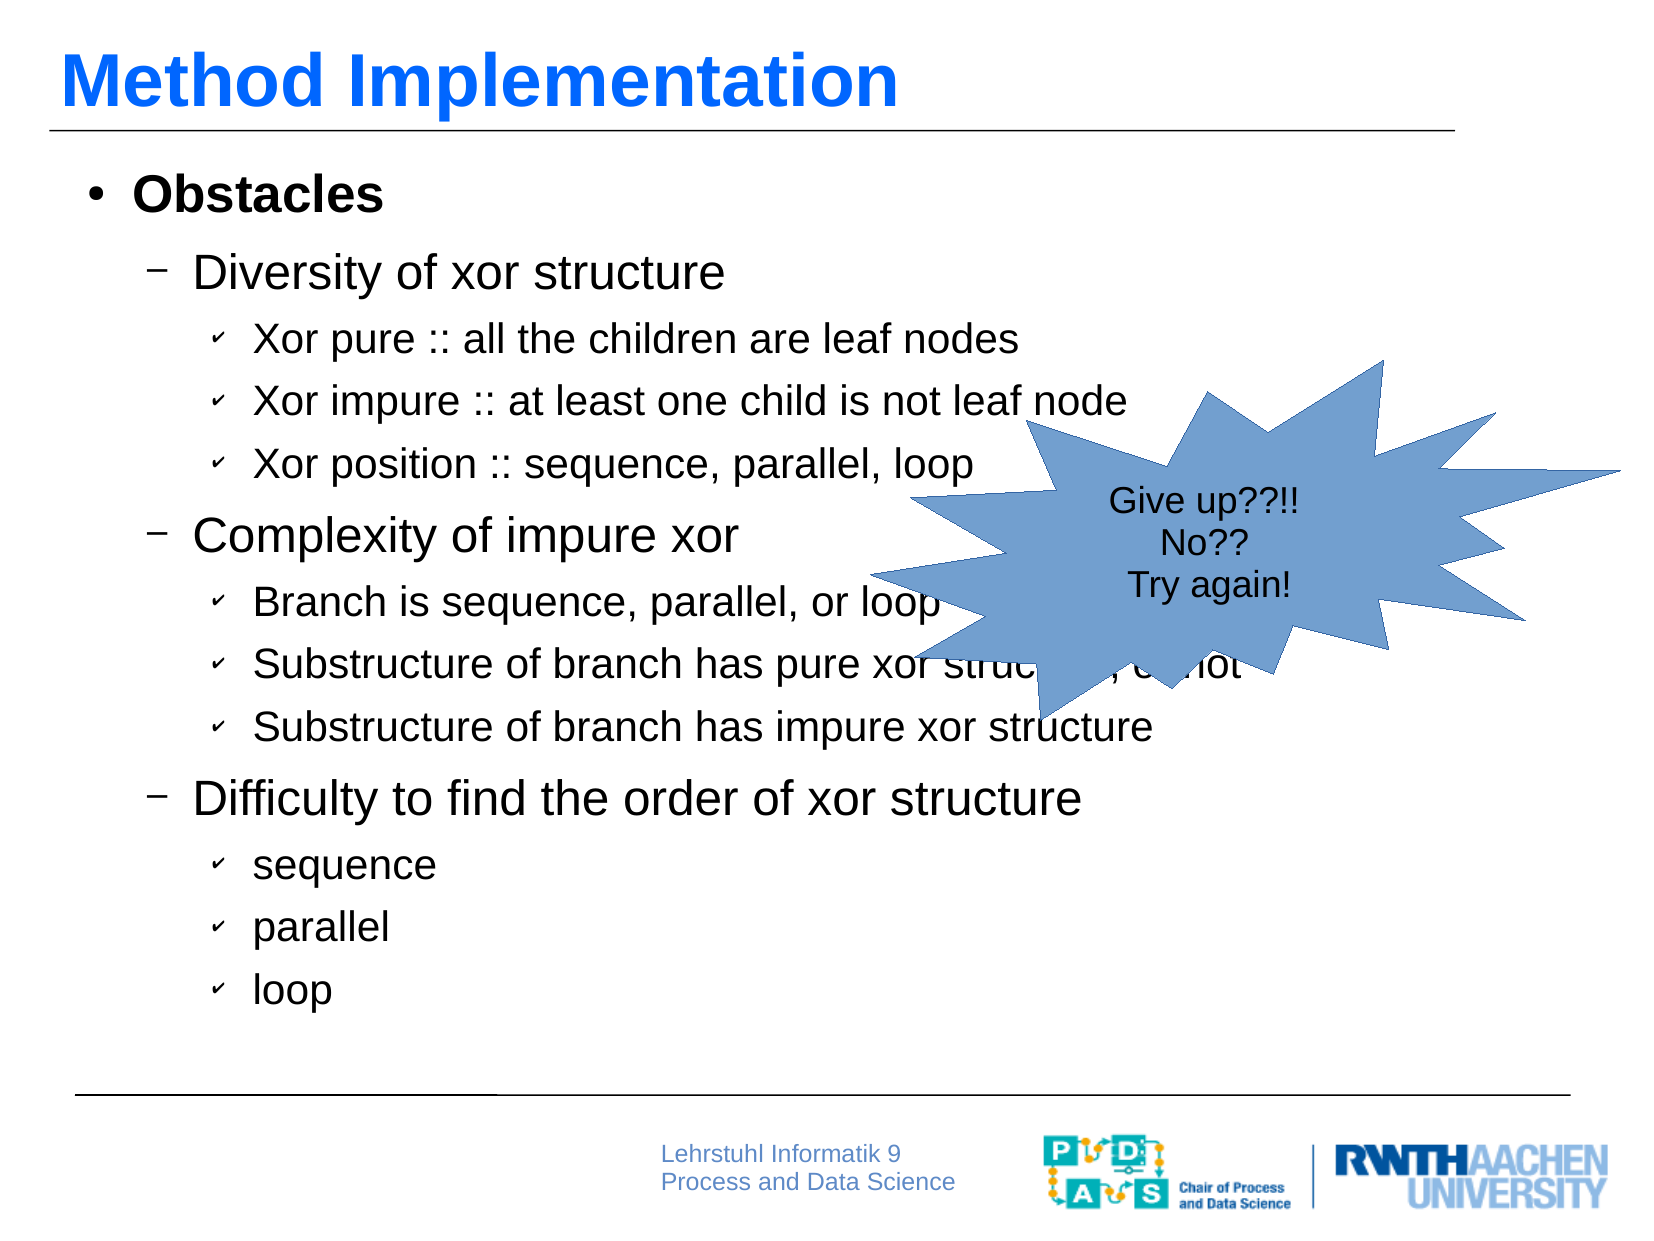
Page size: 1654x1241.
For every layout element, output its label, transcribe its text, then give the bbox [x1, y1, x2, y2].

text_box Give up??!! No?? Try again! [870, 360, 1621, 721]
title Method Implementation [60, 30, 1549, 131]
list Obstacles Diversity of xor structure Xor pure :: all the children are leaf nodes Xor impure :: at least one child is not leaf node Xor position :: sequence, parallel, loop Complexity of impure xor Branch is sequence, parallel, or loop Substructure of branch has pure xor structure, or not Substructure of branch has impure xor structure Difficulty to find the order of xor structure sequence parallel loop [71, 165, 1561, 1021]
picture [1005, 1090, 1647, 1241]
